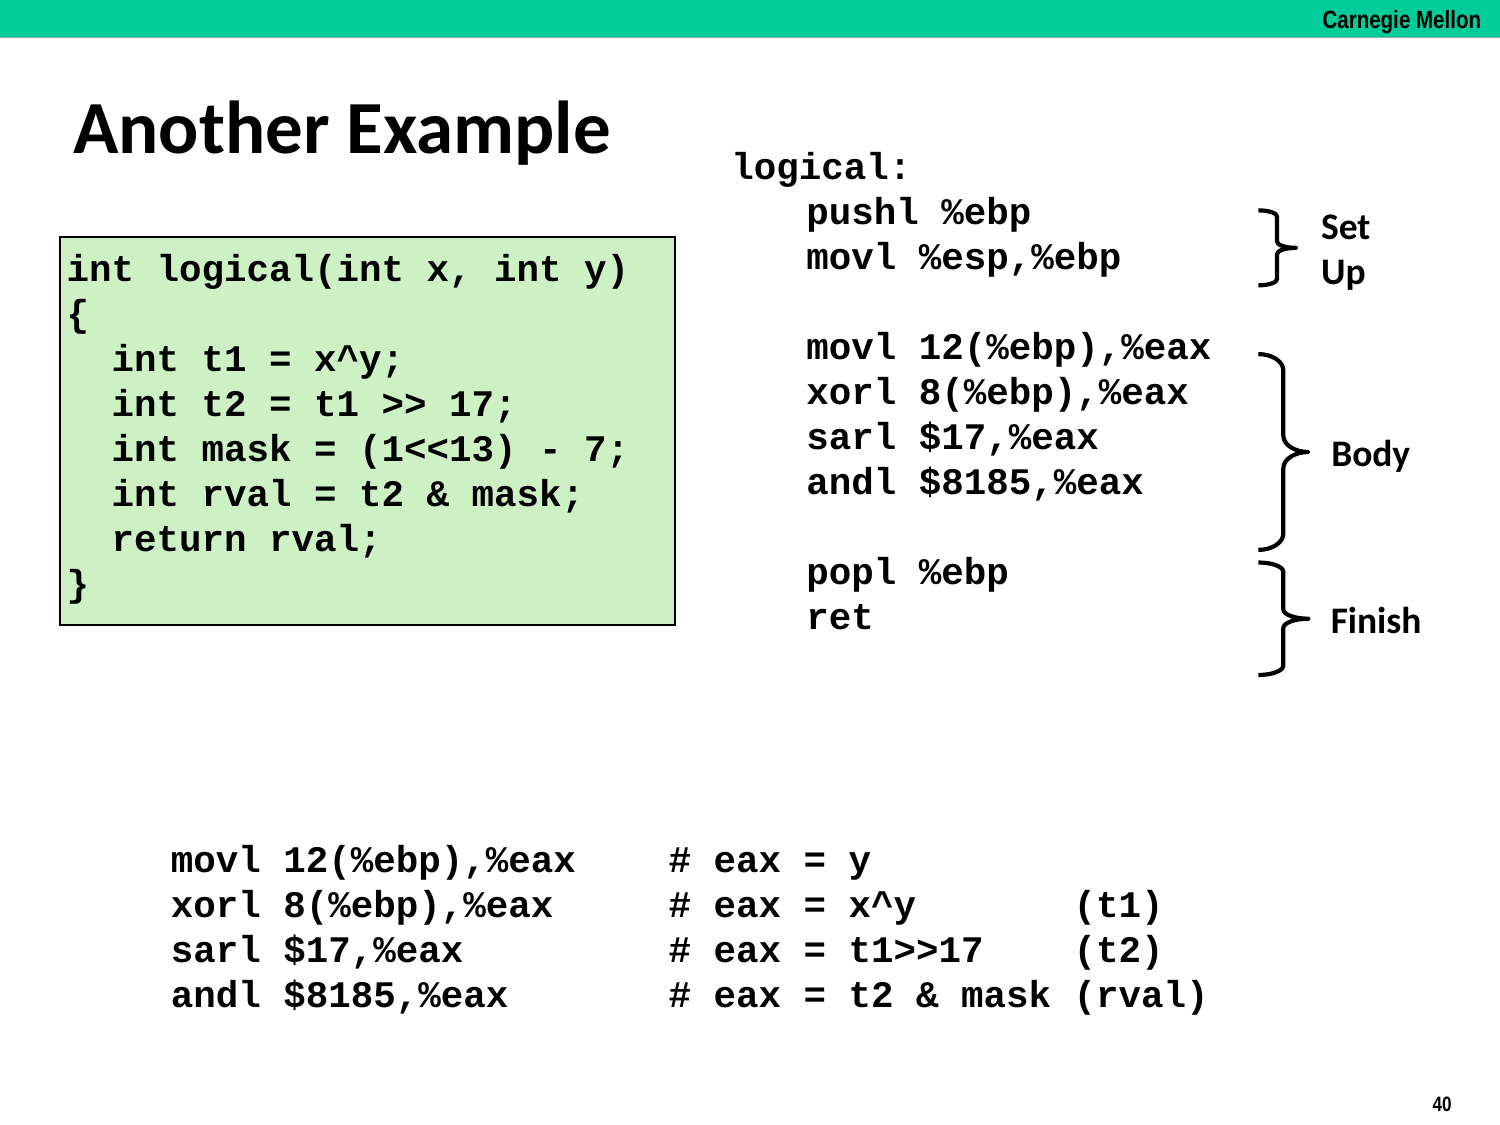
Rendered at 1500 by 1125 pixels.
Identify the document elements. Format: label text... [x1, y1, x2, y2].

text_box Carnegie Mellon [1322, 3, 1500, 33]
text_box Finish [1324, 589, 1429, 648]
text_box logical: pushl %ebp movl %esp,%ebp movl 12(%ebp),%eax xorl 8(%ebp),%eax sarl $17,%eax andl $8185,%eax popl %ebp ret [725, 135, 1403, 769]
text_box int logical(int x, int y) { int t1 = x^y; int t2 = t1 >> 17; int mask = (1<<13) - 7; int rval = t2 & mask; return rval; } [60, 237, 675, 625]
text_box Set Up [1314, 195, 1377, 299]
text_box movl 12(%ebp),%eax # eax = y xorl 8(%ebp),%eax # eax = x^y (t1) sarl $17,%eax # eax = t1>>17 (t2) andl $8185,%eax # eax = t2 & mask (rval) [145, 829, 1300, 1046]
text_box Body [1324, 422, 1417, 481]
title Another Example [58, 71, 1304, 197]
